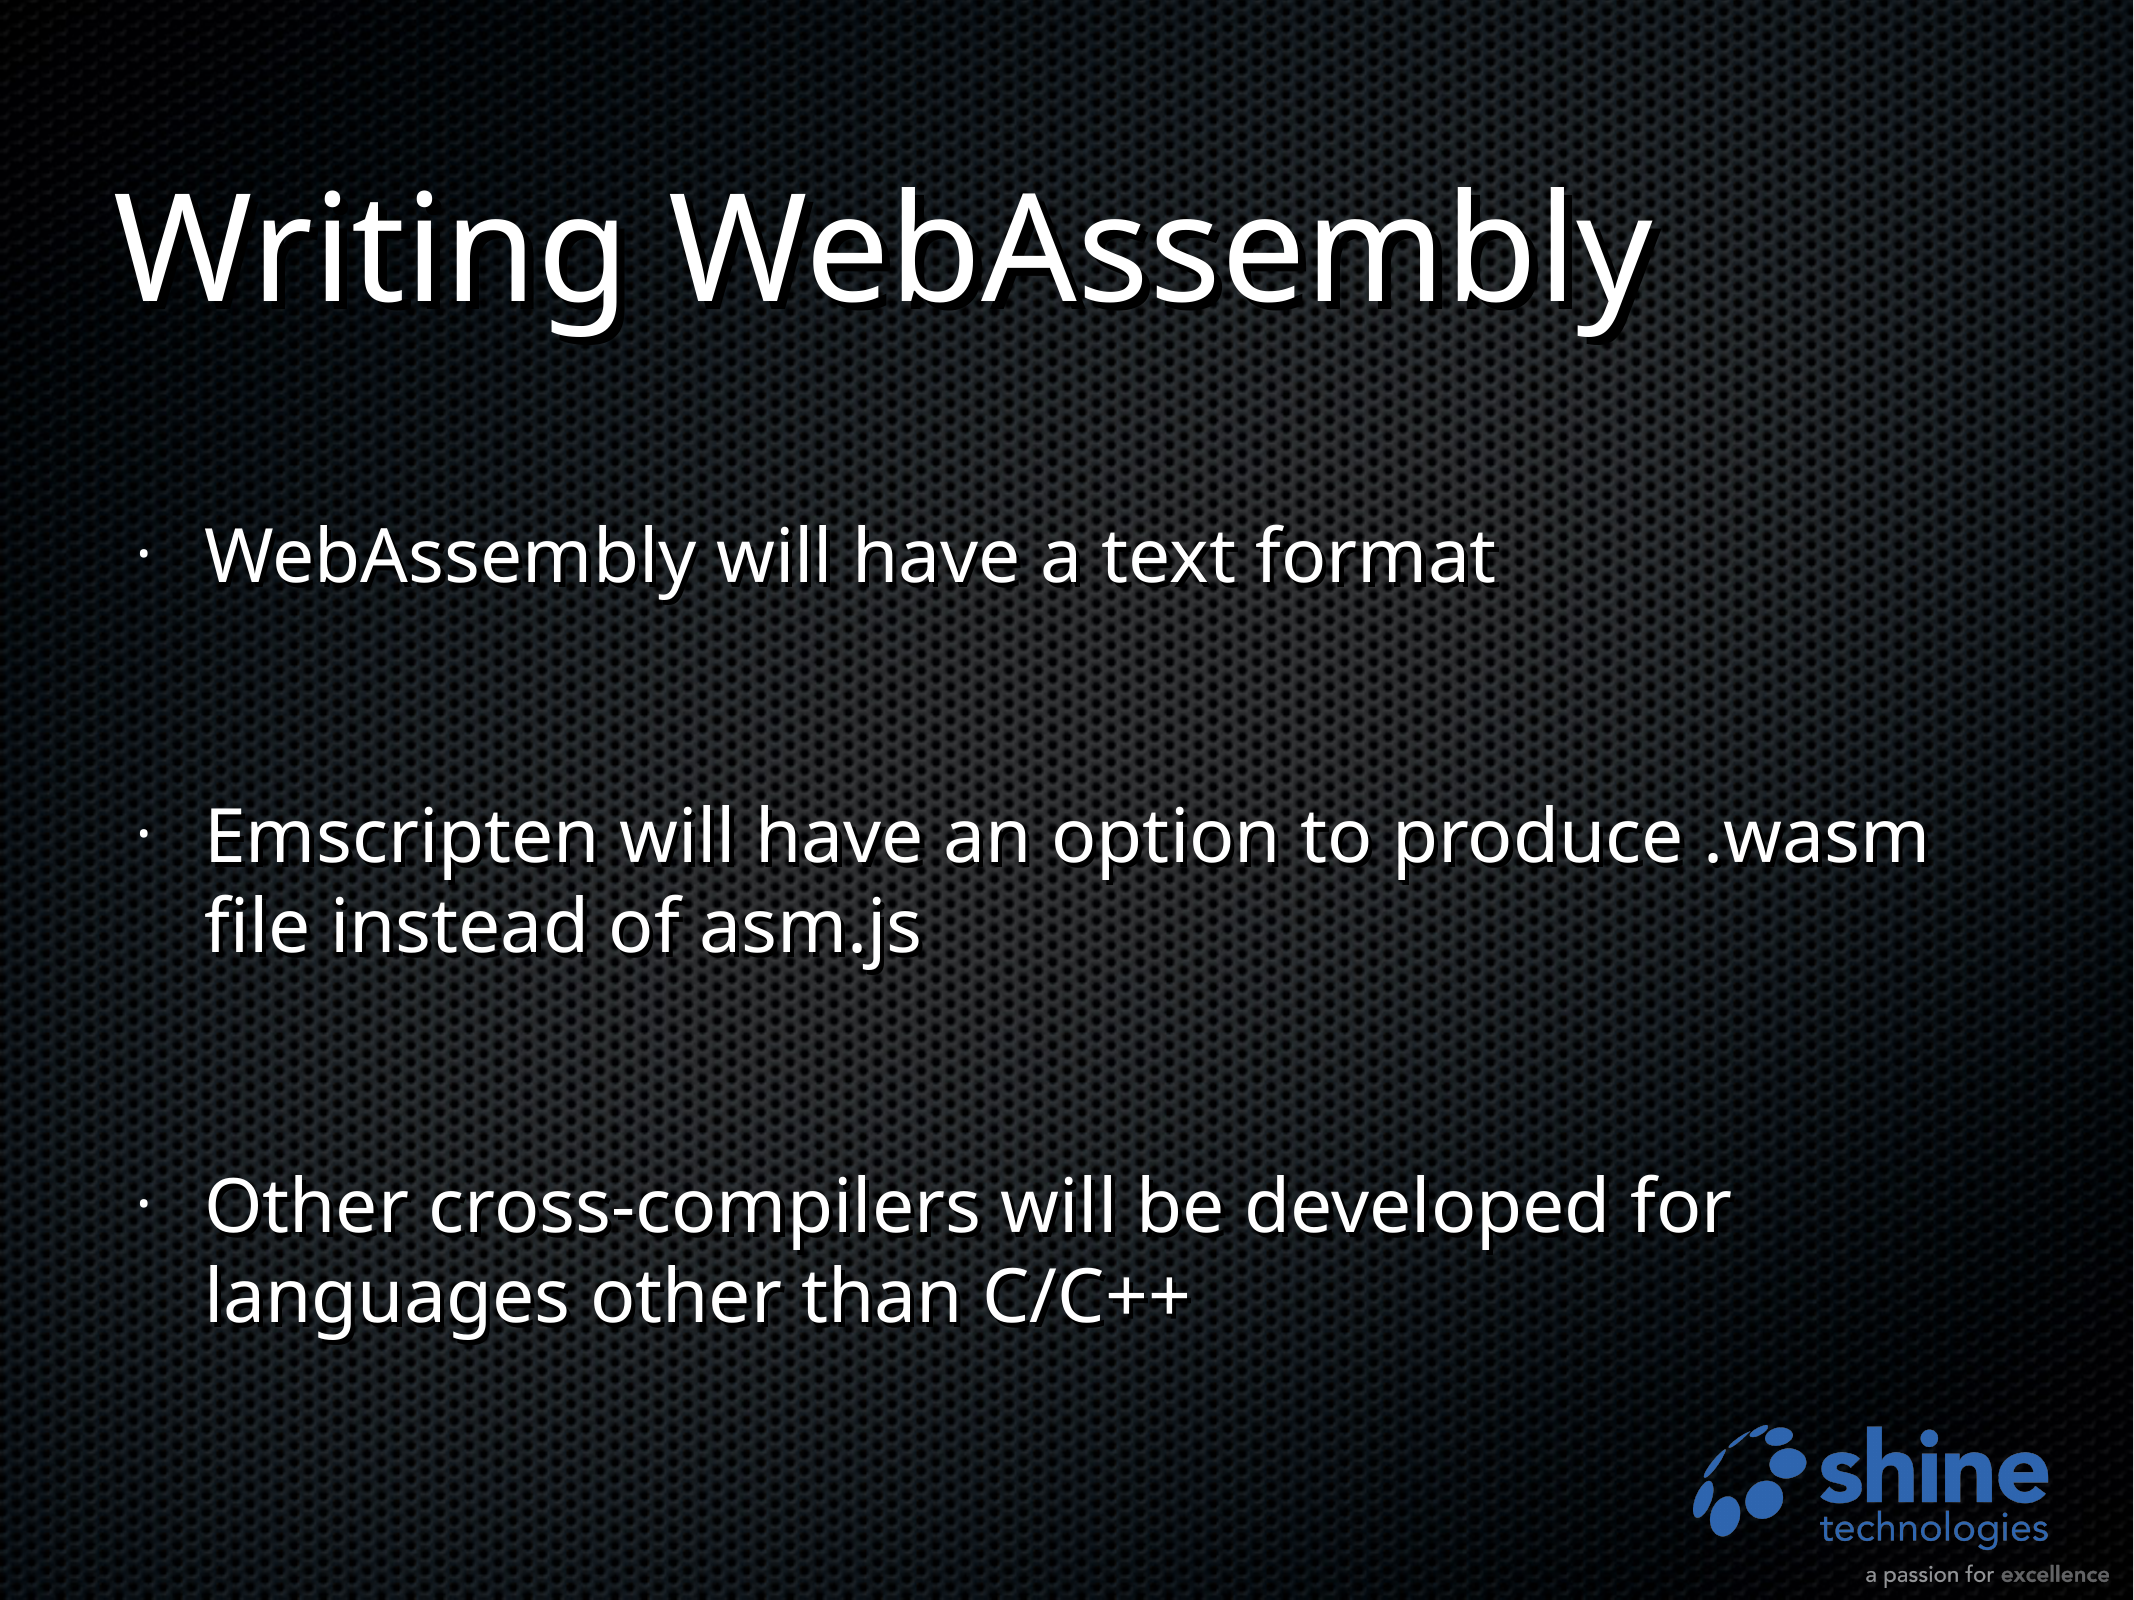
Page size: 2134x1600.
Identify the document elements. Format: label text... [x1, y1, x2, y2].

picture [0, 0, 2134, 1600]
title Writing WebAssembly [105, 41, 1981, 442]
list WebAssembly will have a text format Emscripten will have an option to produce .wasm file instead of asm.js Other cross-compilers will be developed for languages other than C/C++ [129, 454, 2005, 1392]
